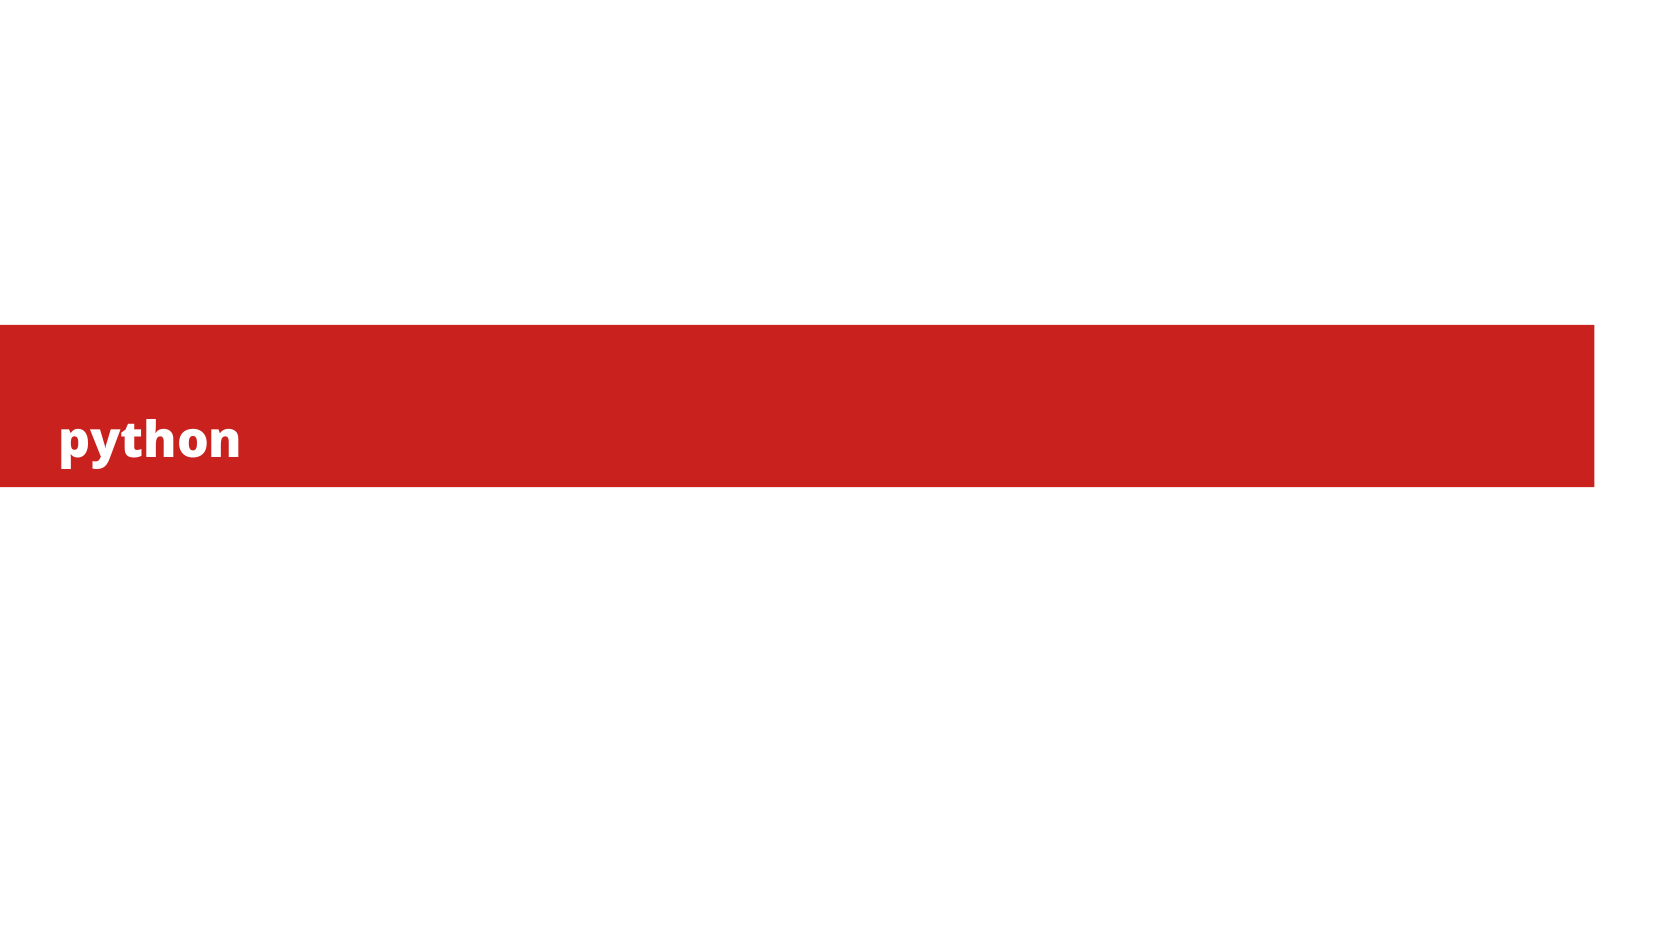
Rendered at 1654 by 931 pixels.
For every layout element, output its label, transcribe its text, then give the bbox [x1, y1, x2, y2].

title python [59, 354, 1565, 473]
